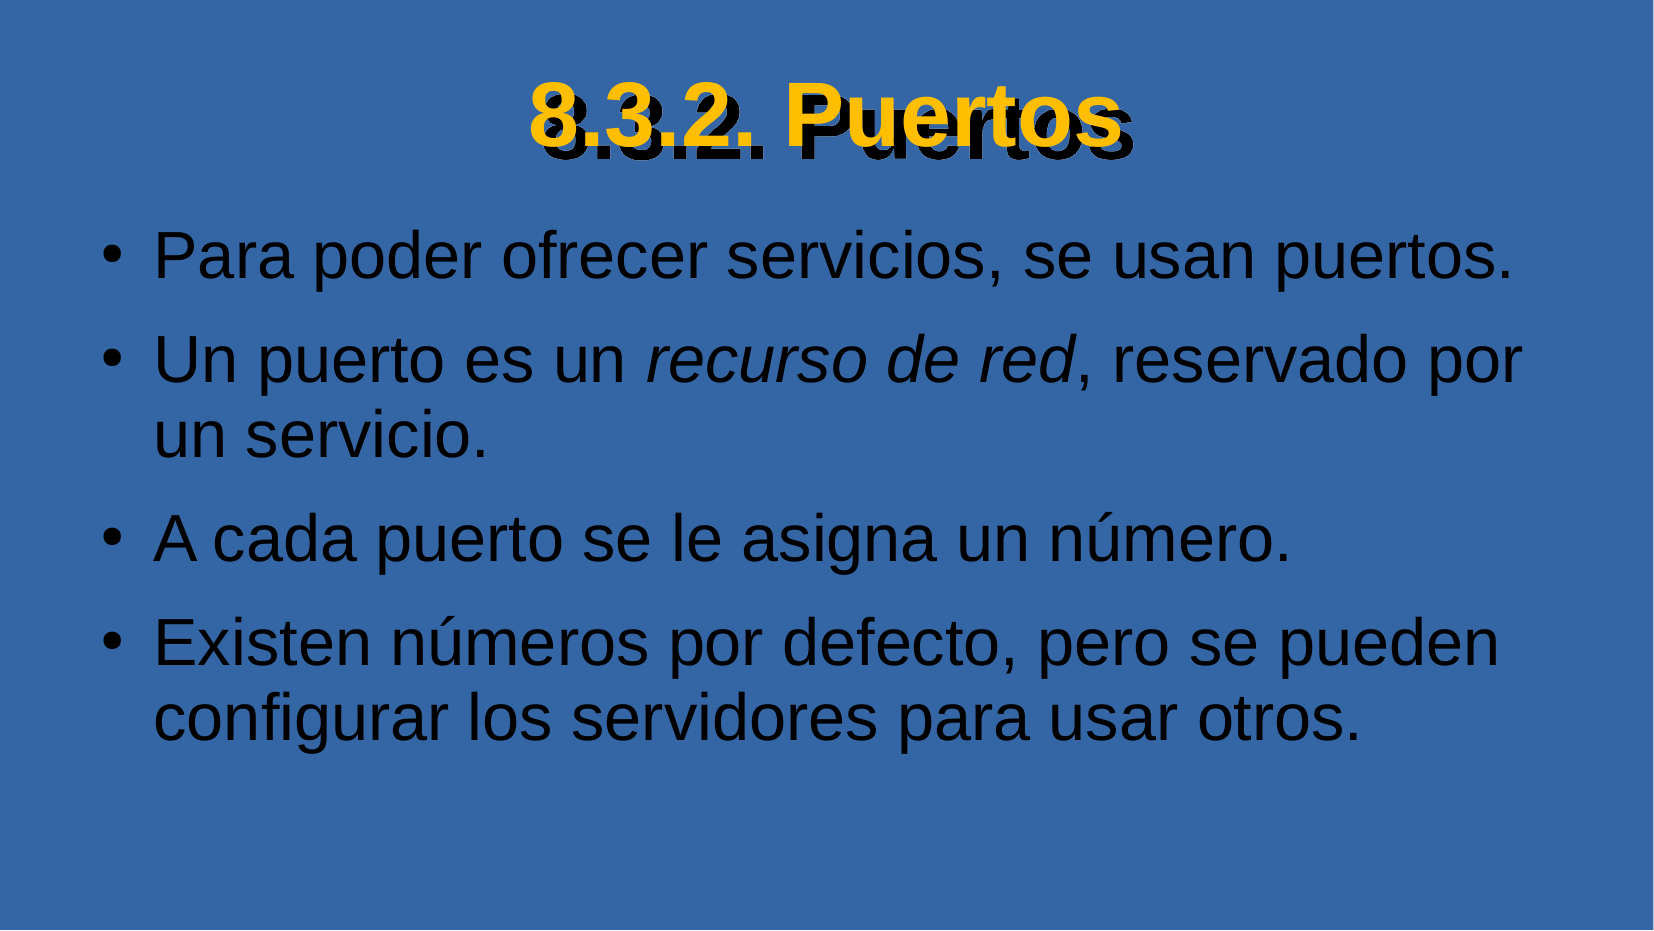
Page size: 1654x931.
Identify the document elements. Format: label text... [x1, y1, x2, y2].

list Para poder ofrecer servicios, se usan puertos. Un puerto es un recurso de red, reservado por un servicio. A cada puerto se le asigna un número. Existen números por defecto, pero se pueden configurar los servidores para usar otros. [82, 217, 1571, 758]
title 8.3.2. Puertos [82, 37, 1571, 193]
